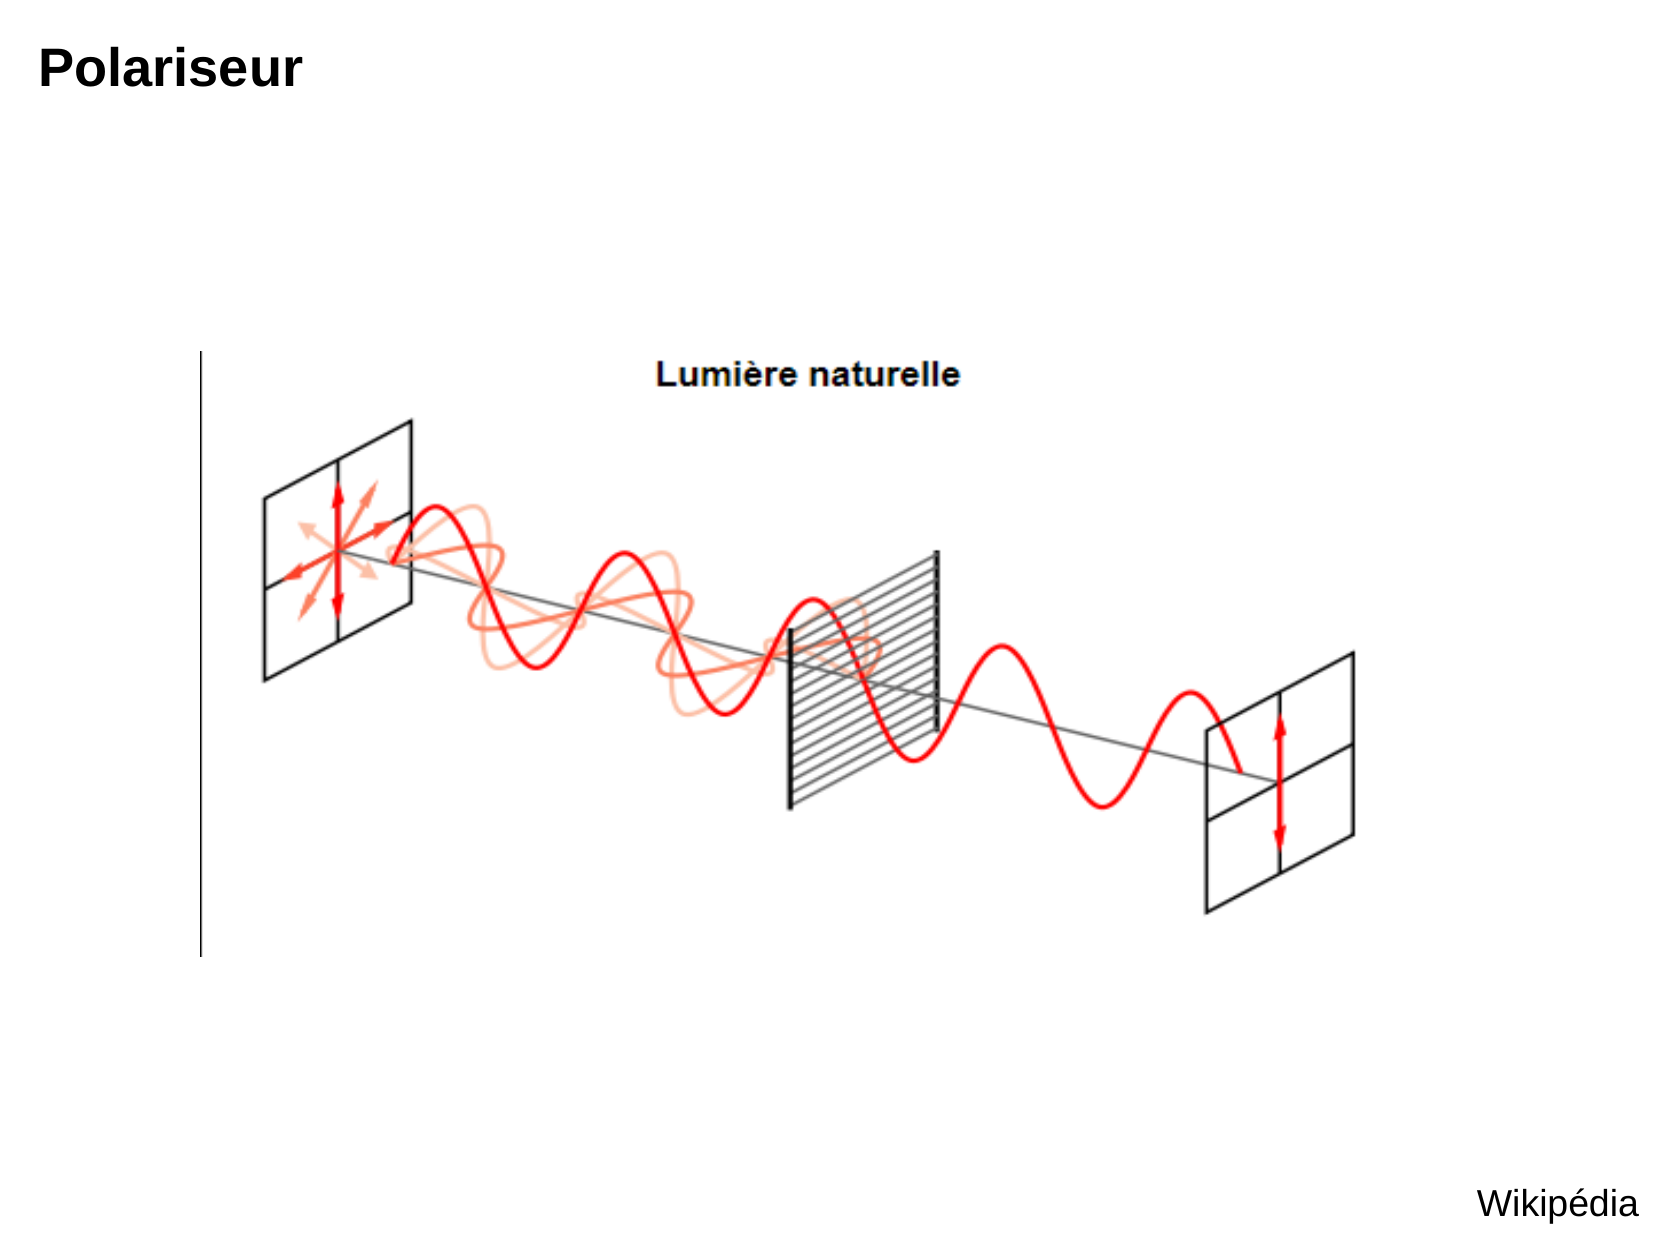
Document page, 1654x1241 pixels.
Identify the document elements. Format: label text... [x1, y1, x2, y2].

picture [200, 351, 1406, 957]
text_box Polariseur [23, 29, 721, 107]
text_box Wikipédia [1299, 1175, 1654, 1233]
